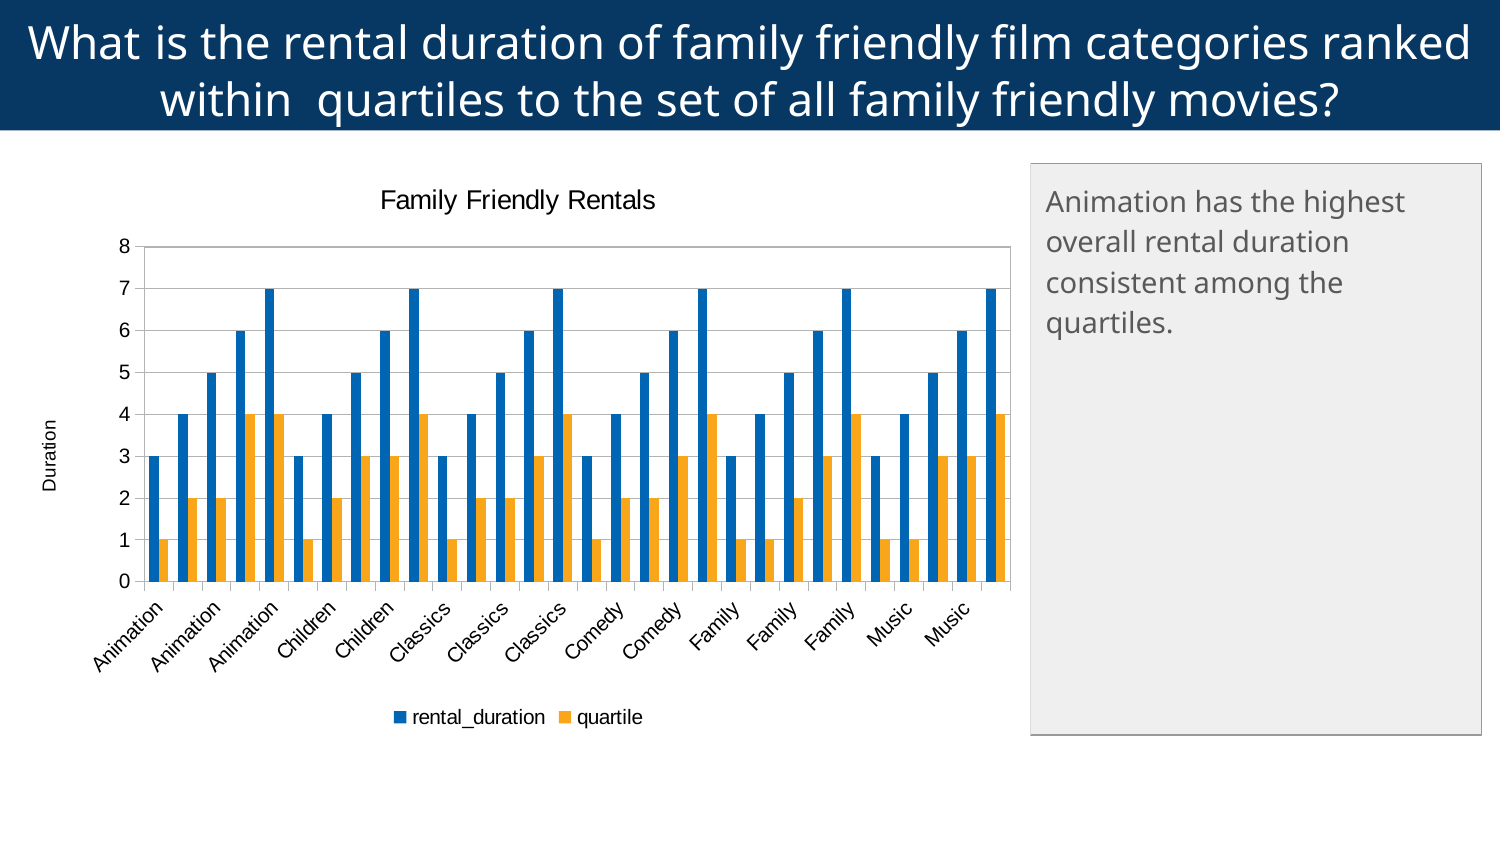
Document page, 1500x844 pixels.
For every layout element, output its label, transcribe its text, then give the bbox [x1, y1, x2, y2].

title What is the rental duration of family friendly film categories ranked within quartiles to the set of all family friendly movies? [0, 0, 1500, 131]
chart [6, 158, 1031, 736]
list Animation has the highest overall rental duration consistent among the quartiles. [1031, 163, 1482, 736]
